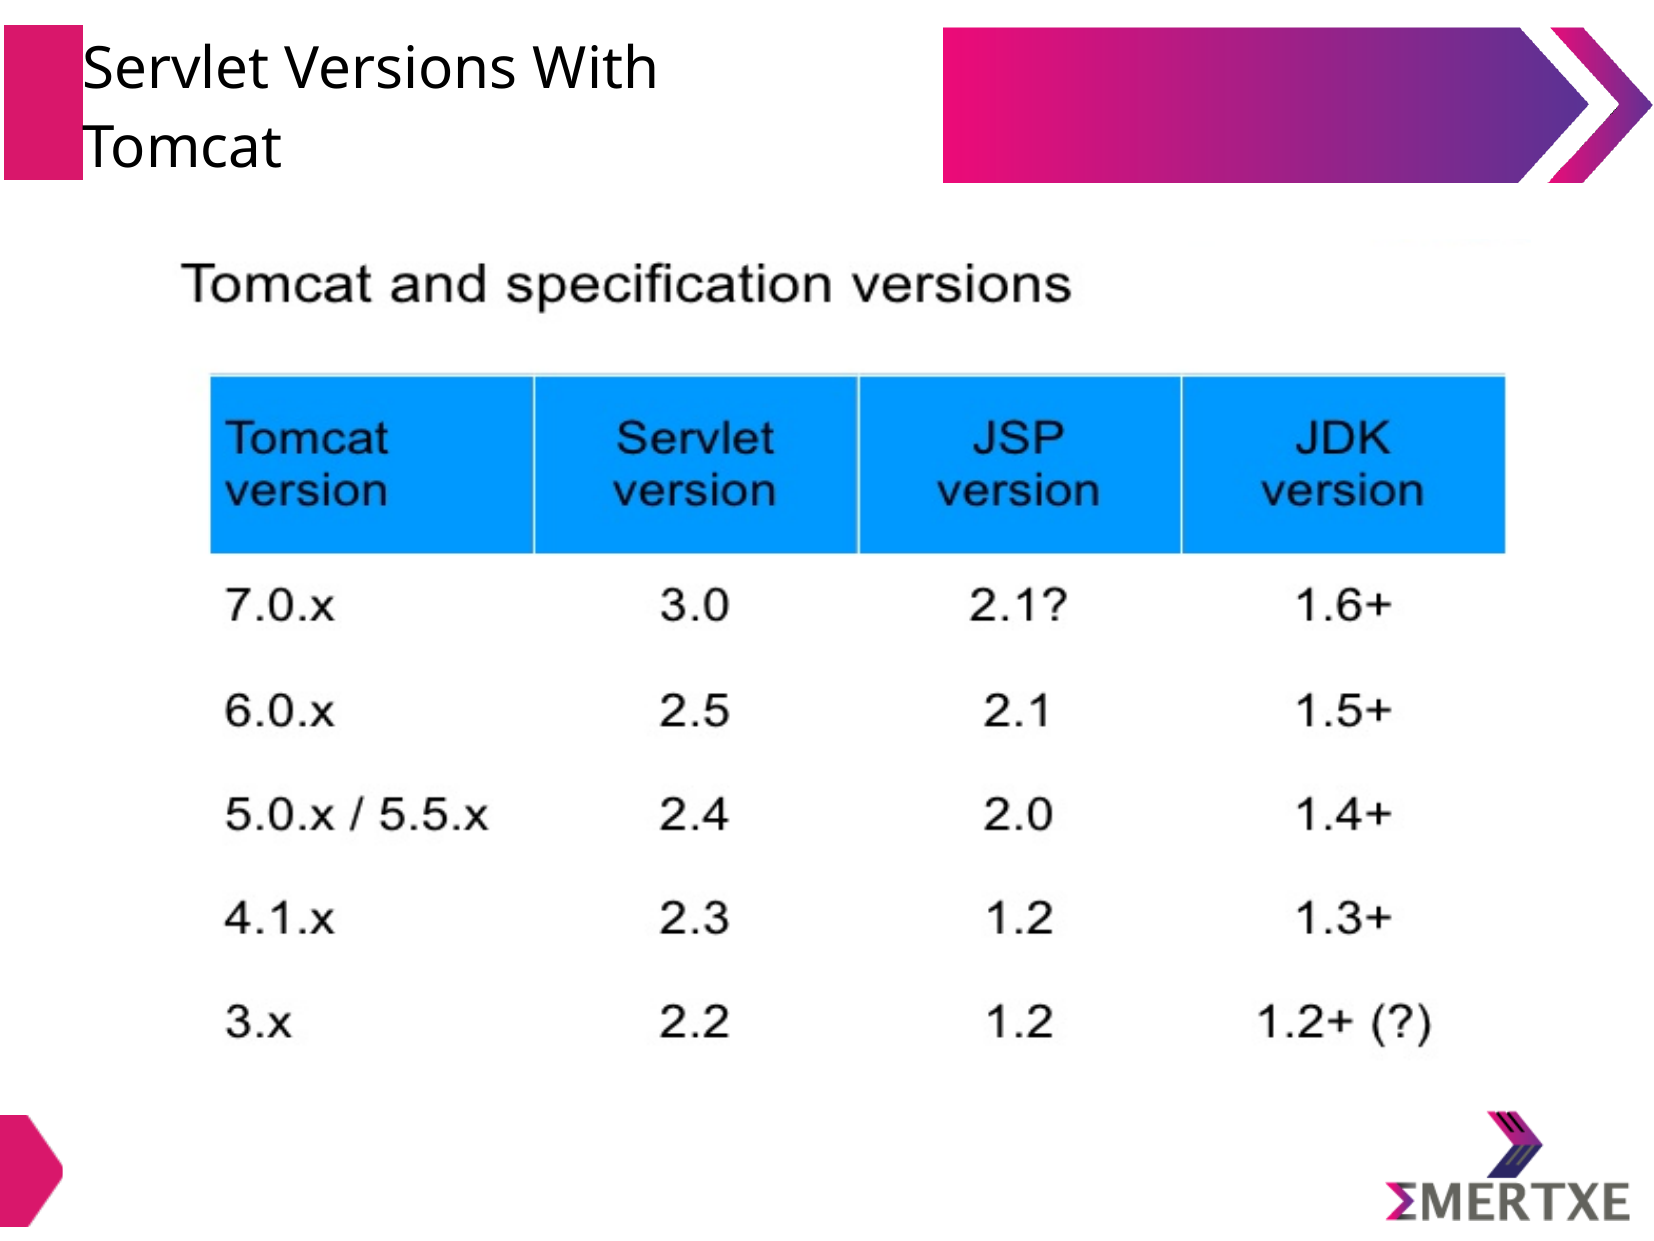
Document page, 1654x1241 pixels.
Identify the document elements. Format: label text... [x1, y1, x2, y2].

picture [150, 239, 1531, 1081]
title Servlet Versions With Tomcat [82, 2, 1571, 210]
picture [1571, 27, 1653, 183]
picture [1385, 1107, 1631, 1221]
